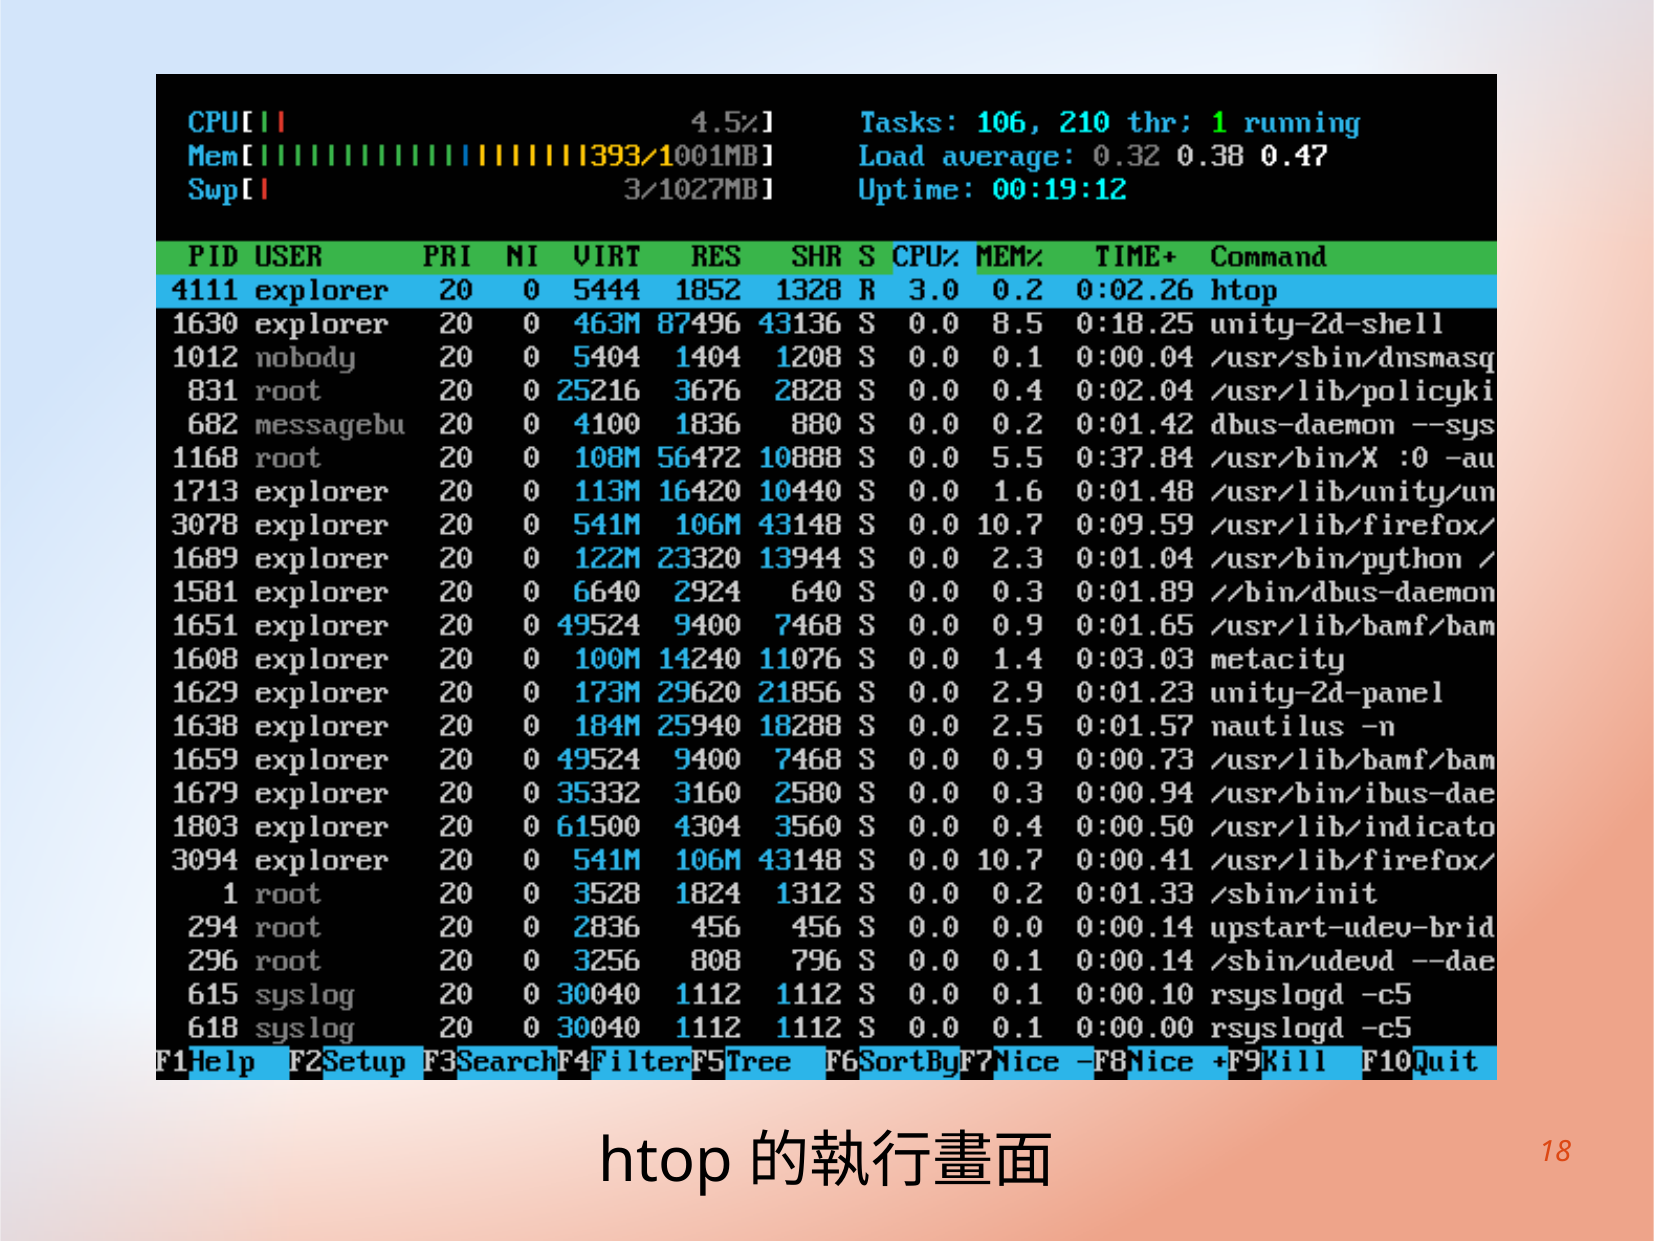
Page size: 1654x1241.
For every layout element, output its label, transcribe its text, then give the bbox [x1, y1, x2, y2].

list htop的執行畫面 [82, 1110, 1571, 1201]
picture [0, 0, 1654, 1241]
